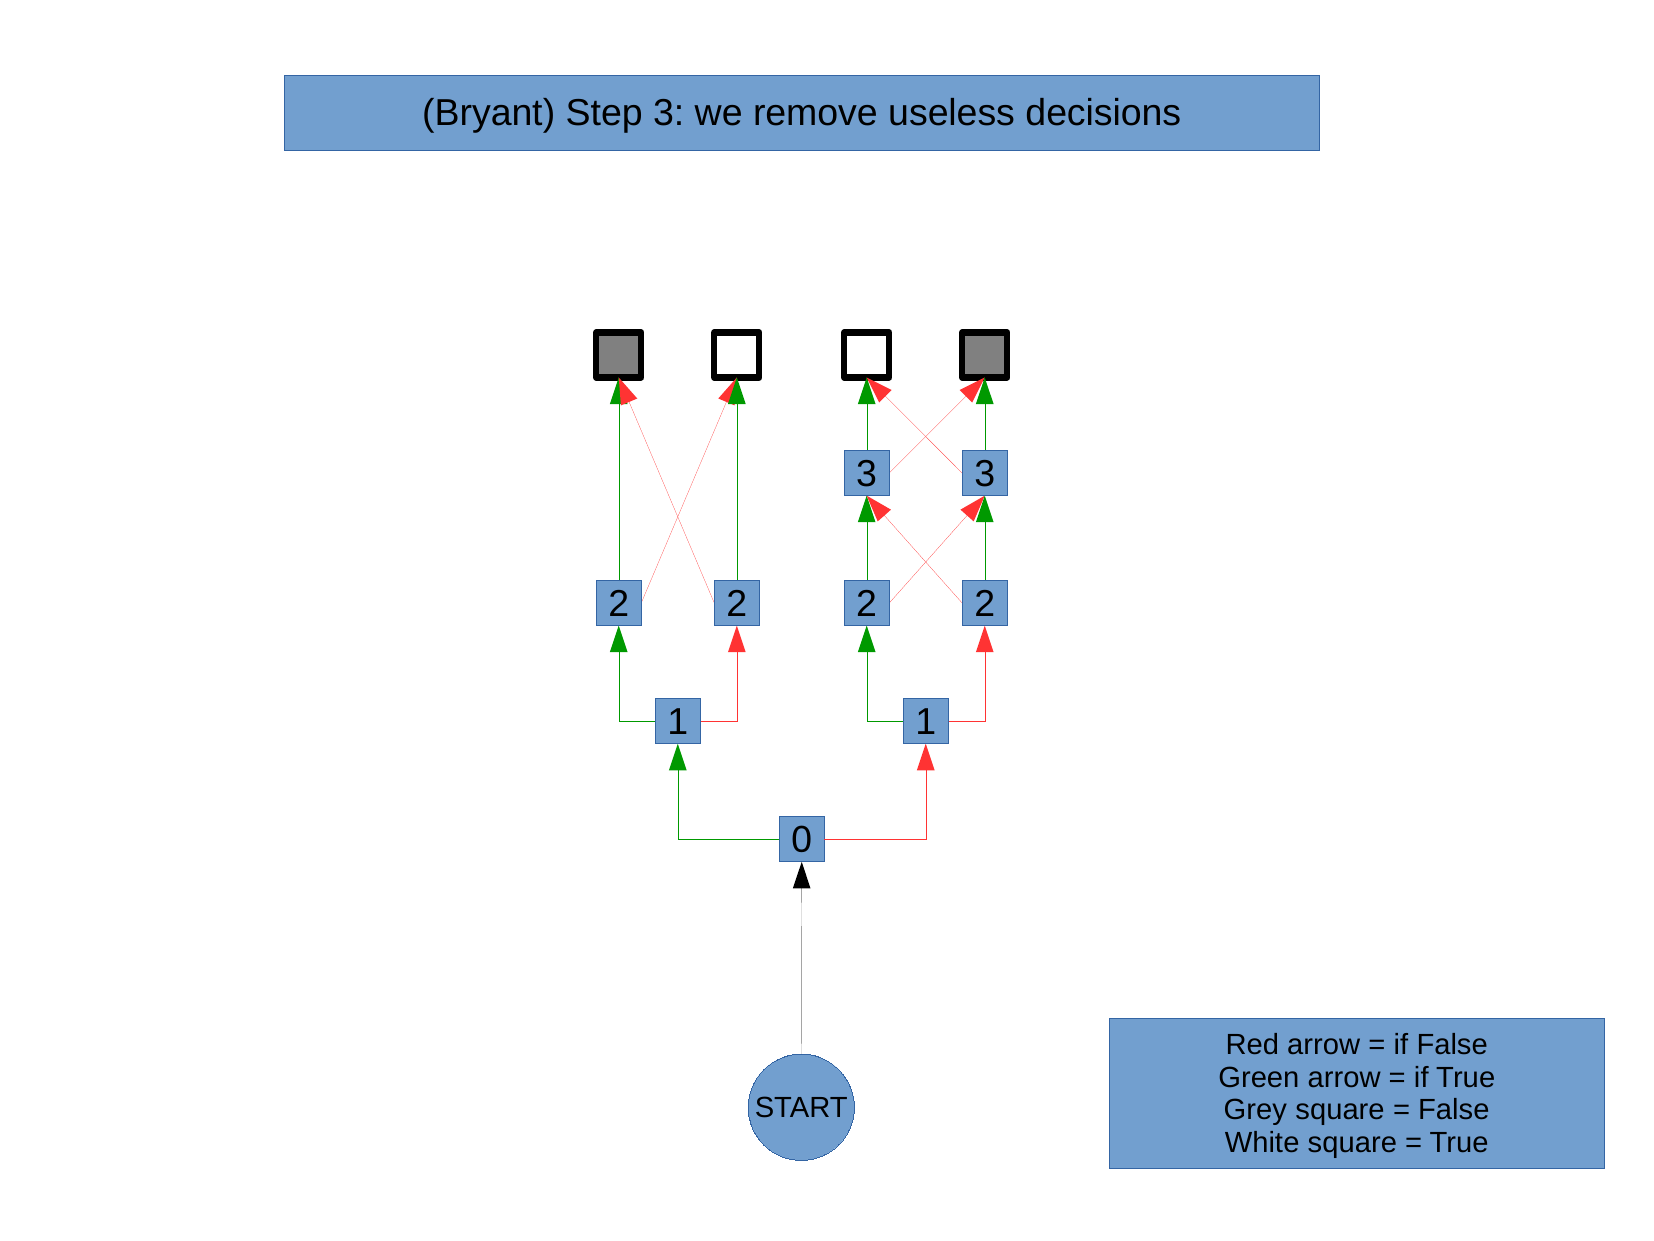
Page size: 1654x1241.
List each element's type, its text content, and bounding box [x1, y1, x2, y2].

text_box 2 [844, 580, 890, 626]
text_box 2 [962, 580, 1008, 626]
text_box [714, 332, 760, 378]
text_box (Bryant) Step 3: we remove useless decisions [284, 75, 1320, 151]
text_box START [748, 1054, 855, 1161]
text_box 1 [655, 698, 701, 744]
text_box [844, 332, 890, 378]
text_box 3 [844, 450, 890, 496]
text_box Red arrow = if False Green arrow = if True Grey square = False White square = True [1109, 1018, 1605, 1169]
text_box 2 [596, 580, 642, 626]
text_box 1 [903, 698, 949, 744]
text_box 0 [779, 816, 825, 862]
text_box 3 [962, 450, 1008, 496]
text_box [962, 332, 1008, 378]
text_box [596, 332, 642, 378]
text_box 2 [714, 580, 760, 626]
